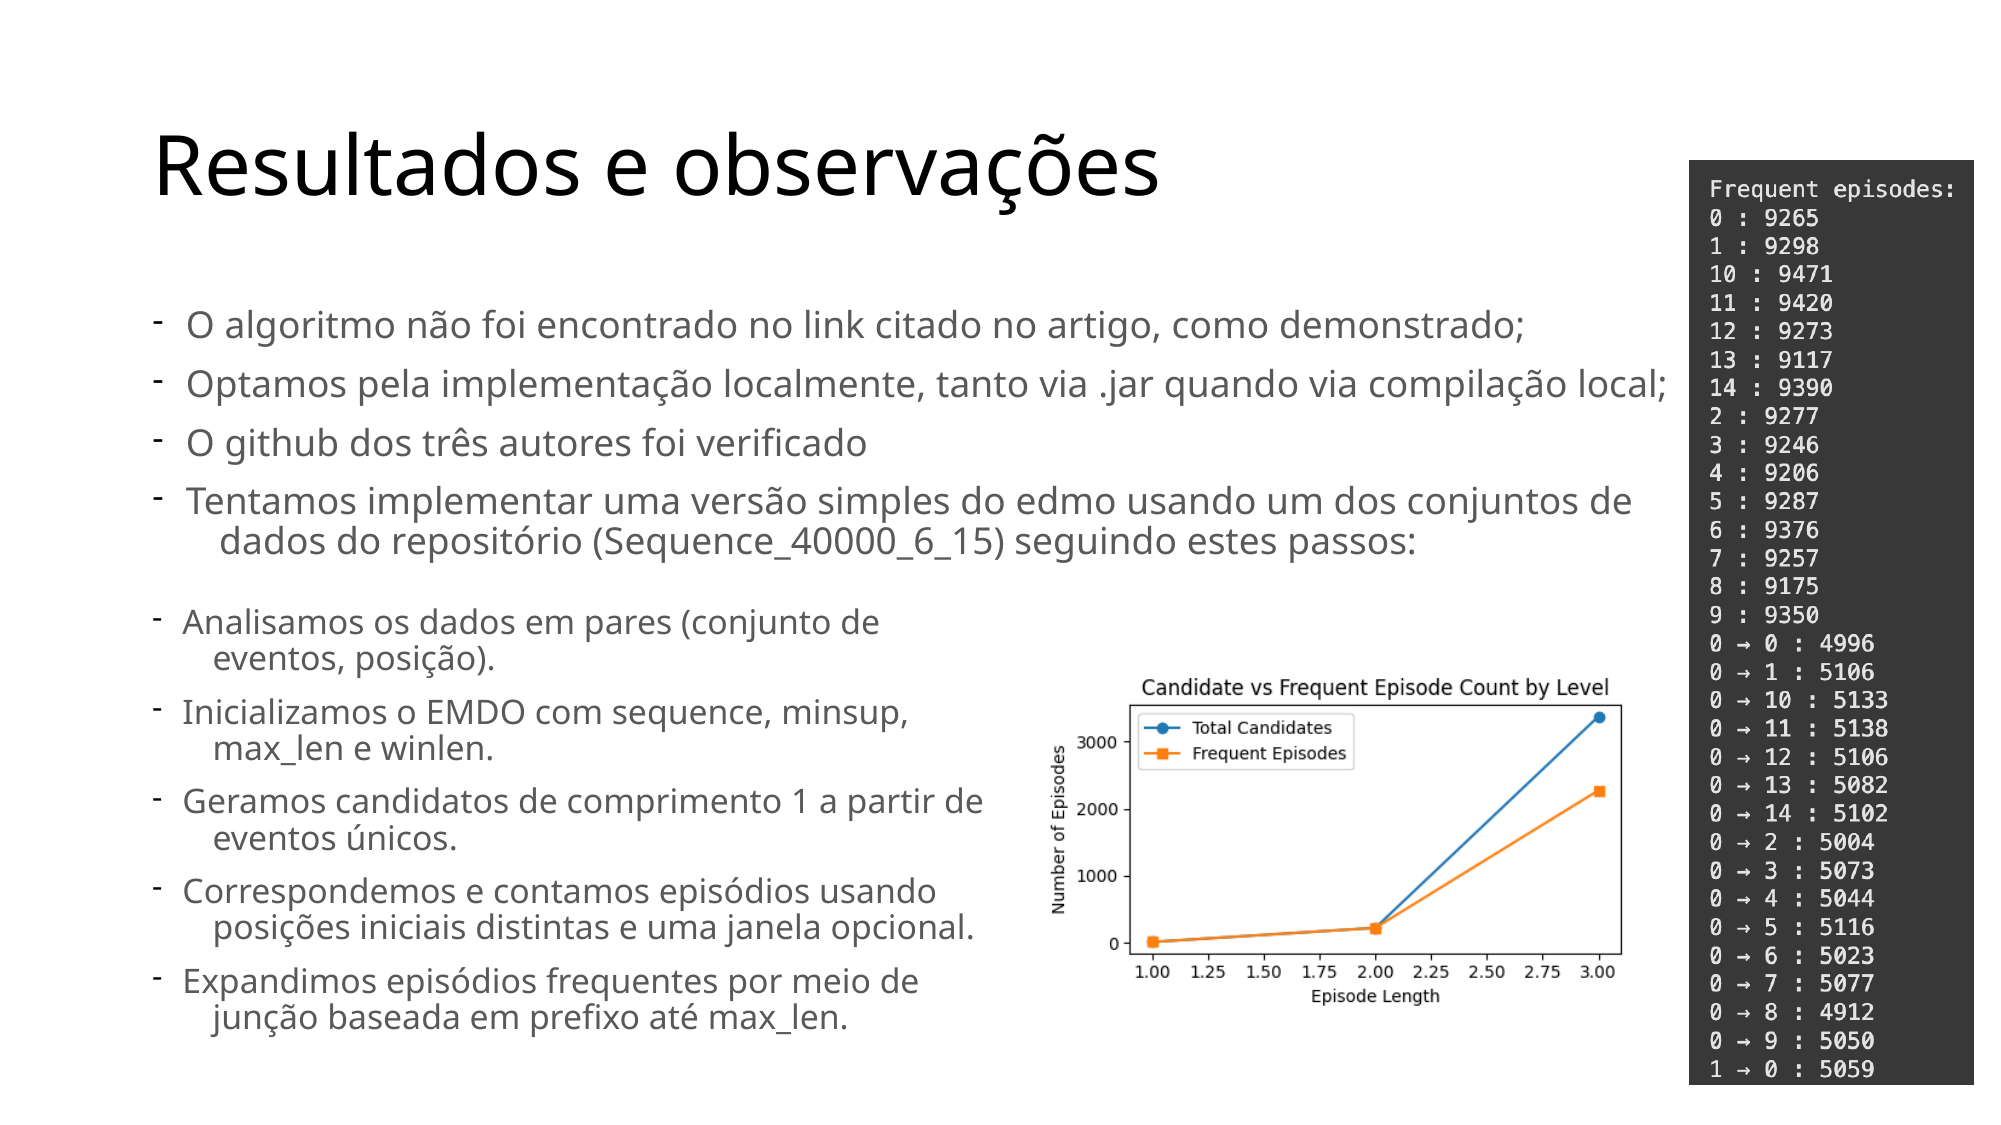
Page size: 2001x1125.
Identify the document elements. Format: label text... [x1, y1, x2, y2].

text_box Analisamos os dados em pares (conjunto de eventos, posição). Inicializamos o EMDO com sequence, minsup, max_len e winlen. Geramos candidatos de comprimento 1 a partir de eventos únicos. Correspondemos e contamos episódios usando posições iniciais distintas e uma janela opcional. Expandimos episódios frequentes por meio de junção baseada em prefixo até max_len. [137, 597, 1000, 1085]
picture [1689, 161, 1974, 1085]
list O algoritmo não foi encontrado no link citado no artigo, como demonstrado; Optamos pela implementação localmente, tanto via .jar quando via compilação local; O github dos três autores foi verificado Tentamos implementar uma versão simples do edmo usando um dos conjuntos de dados do repositório (Sequence_40000_6_15) seguindo estes passos: [137, 299, 1689, 598]
title Resultados e observações [137, 59, 1863, 278]
picture [1040, 666, 1633, 1018]
